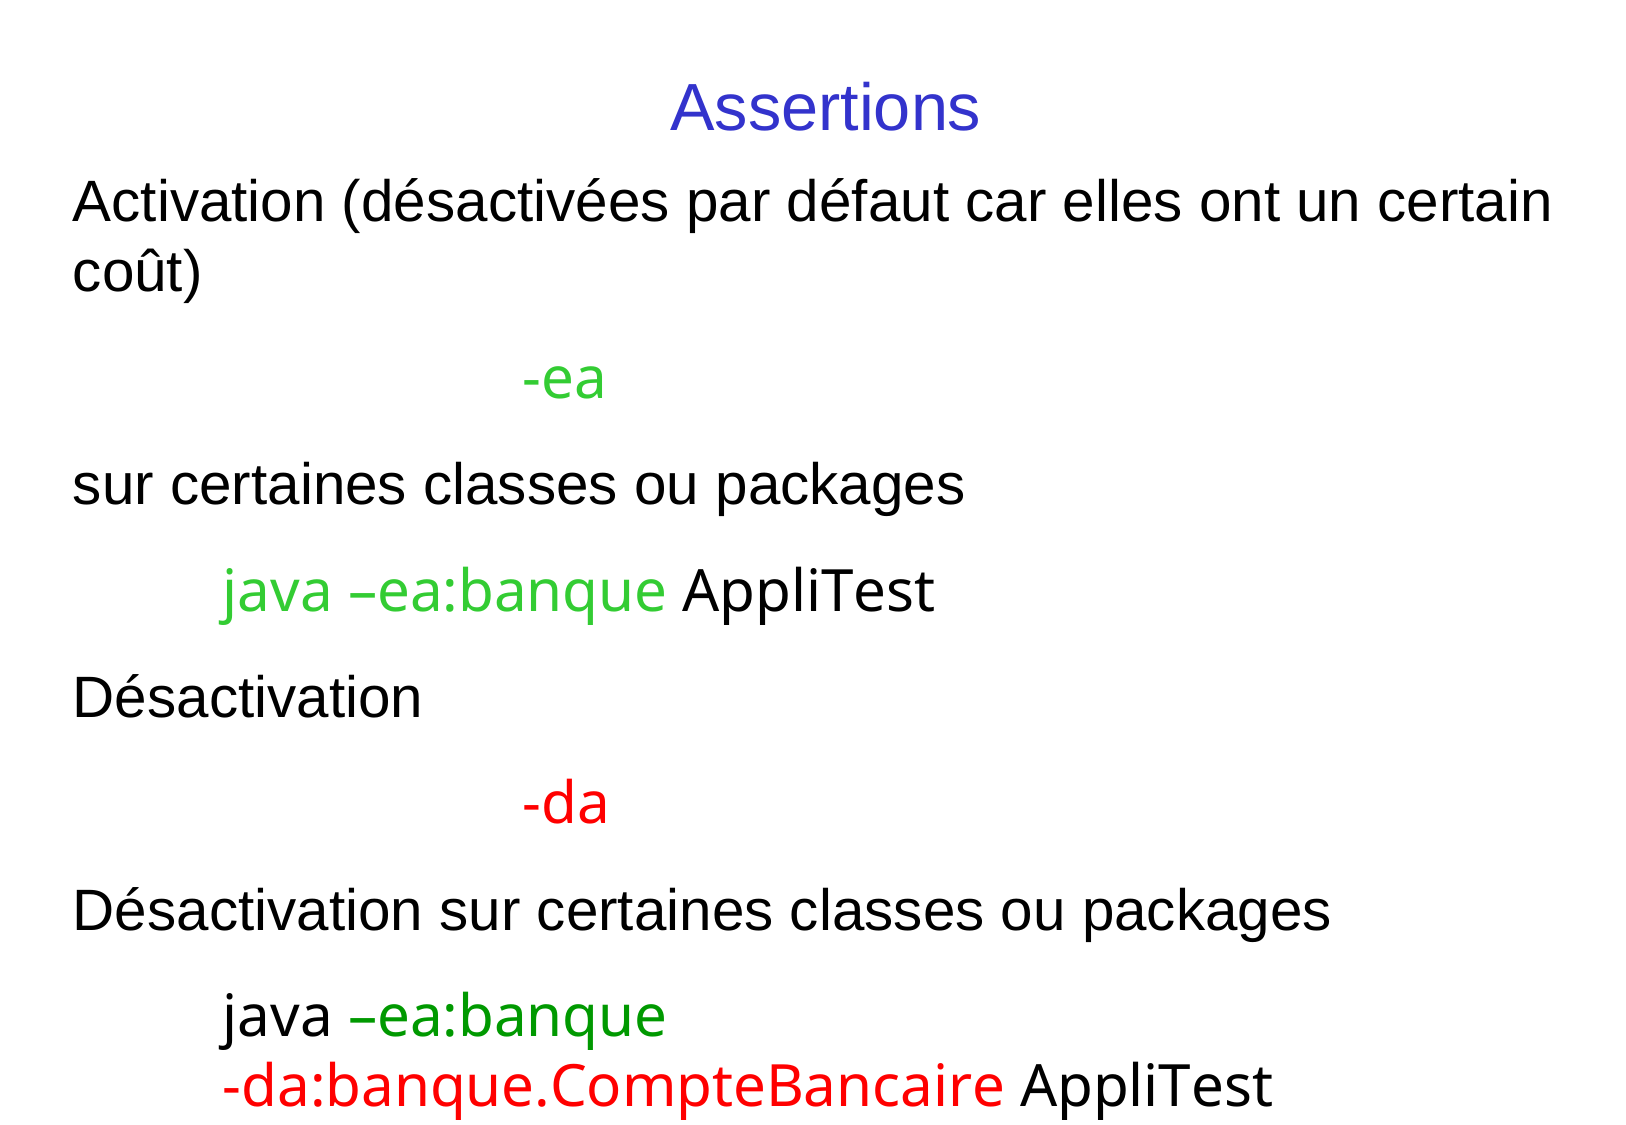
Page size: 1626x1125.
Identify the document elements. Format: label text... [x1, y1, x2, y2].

text_box Assertions [135, 10, 1517, 155]
text_box Activation (désactivées par défaut car elles ont un certain coût) -ea sur certaines classes ou packages java –ea:banque AppliTest Désactivation -da Désactivation sur certaines classes ou packages java –ea:banque -da:banque.CompteBancaire AppliTest [58, 155, 1626, 1125]
